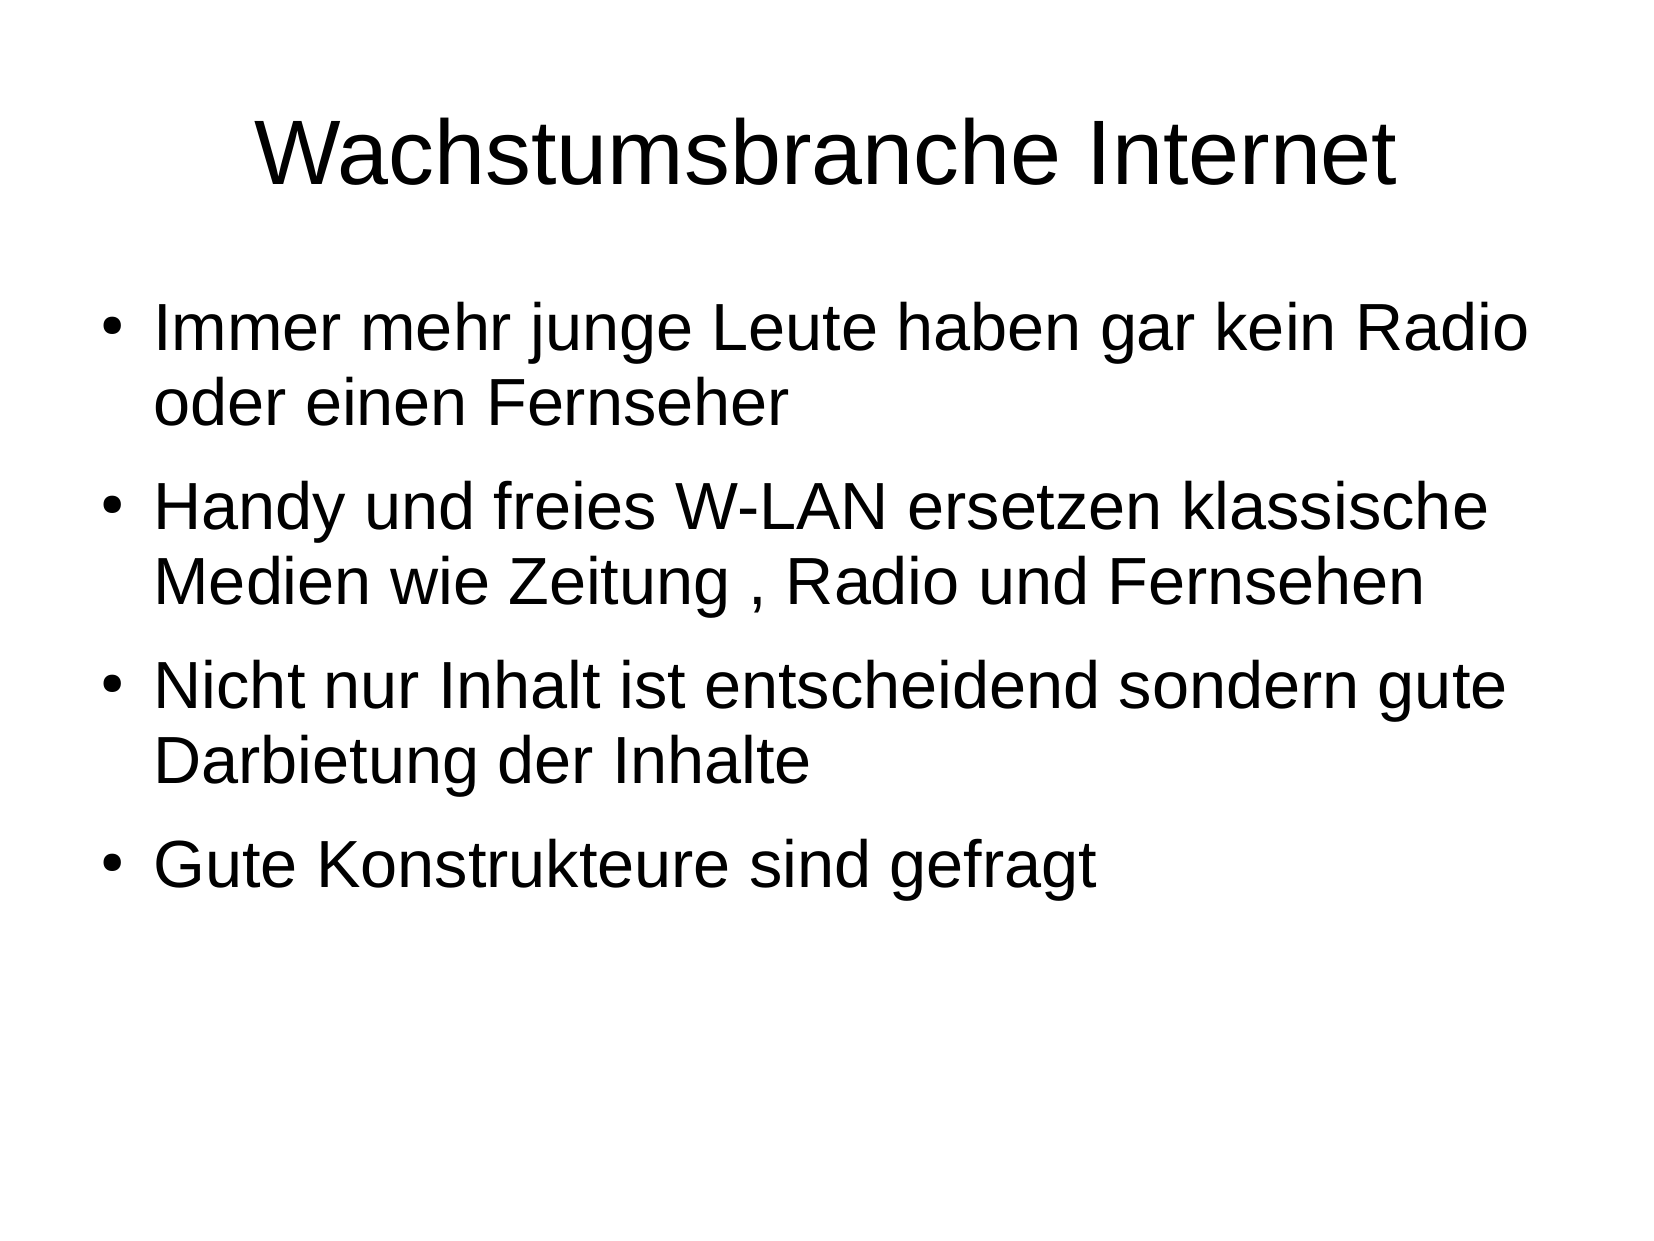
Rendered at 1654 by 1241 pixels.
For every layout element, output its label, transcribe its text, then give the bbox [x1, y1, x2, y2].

title Wachstumsbranche Internet [82, 49, 1571, 257]
list Immer mehr junge Leute haben gar kein Radio oder einen Fernseher Handy und freies W-LAN ersetzen klassische Medien wie Zeitung , Radio und Fernsehen Nicht nur Inhalt ist entscheidend sondern gute Darbietung der Inhalte Gute Konstrukteure sind gefragt [82, 290, 1571, 1010]
